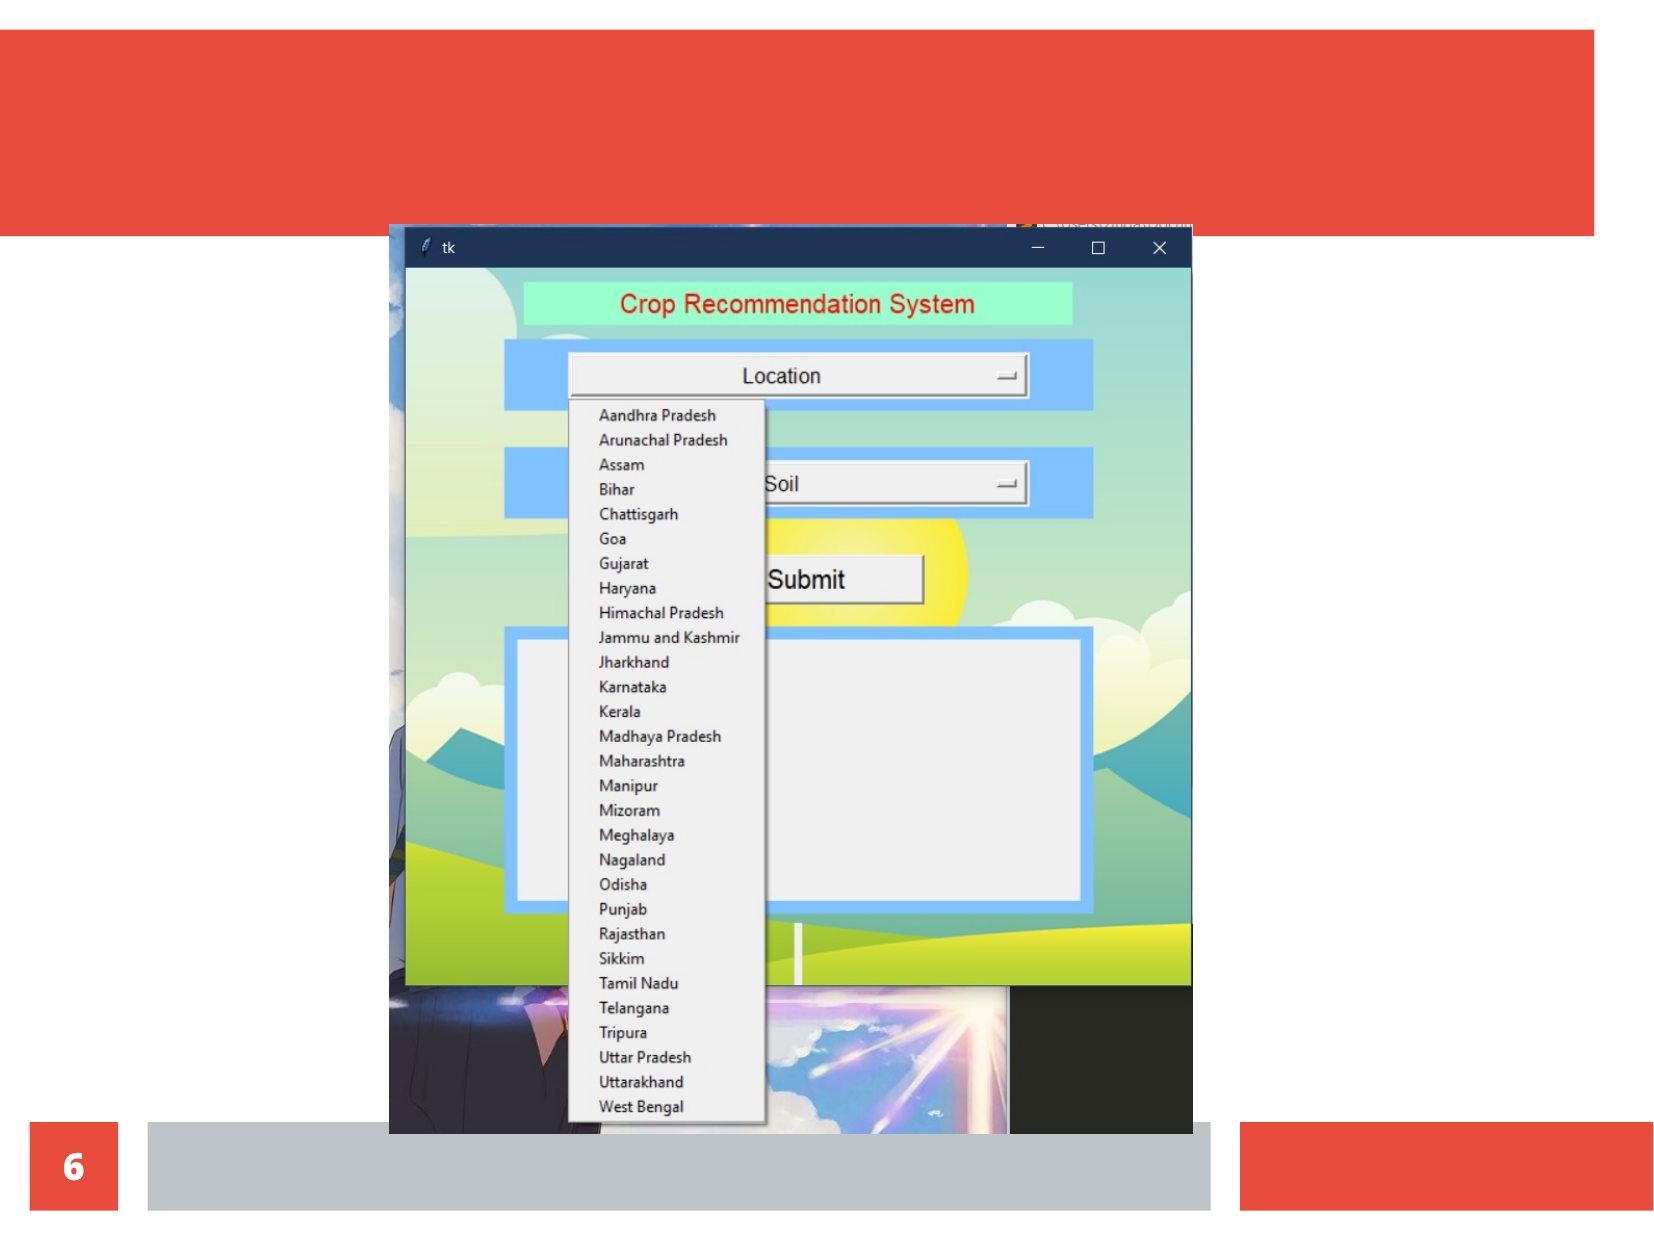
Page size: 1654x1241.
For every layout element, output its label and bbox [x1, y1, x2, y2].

picture [389, 224, 1193, 1134]
